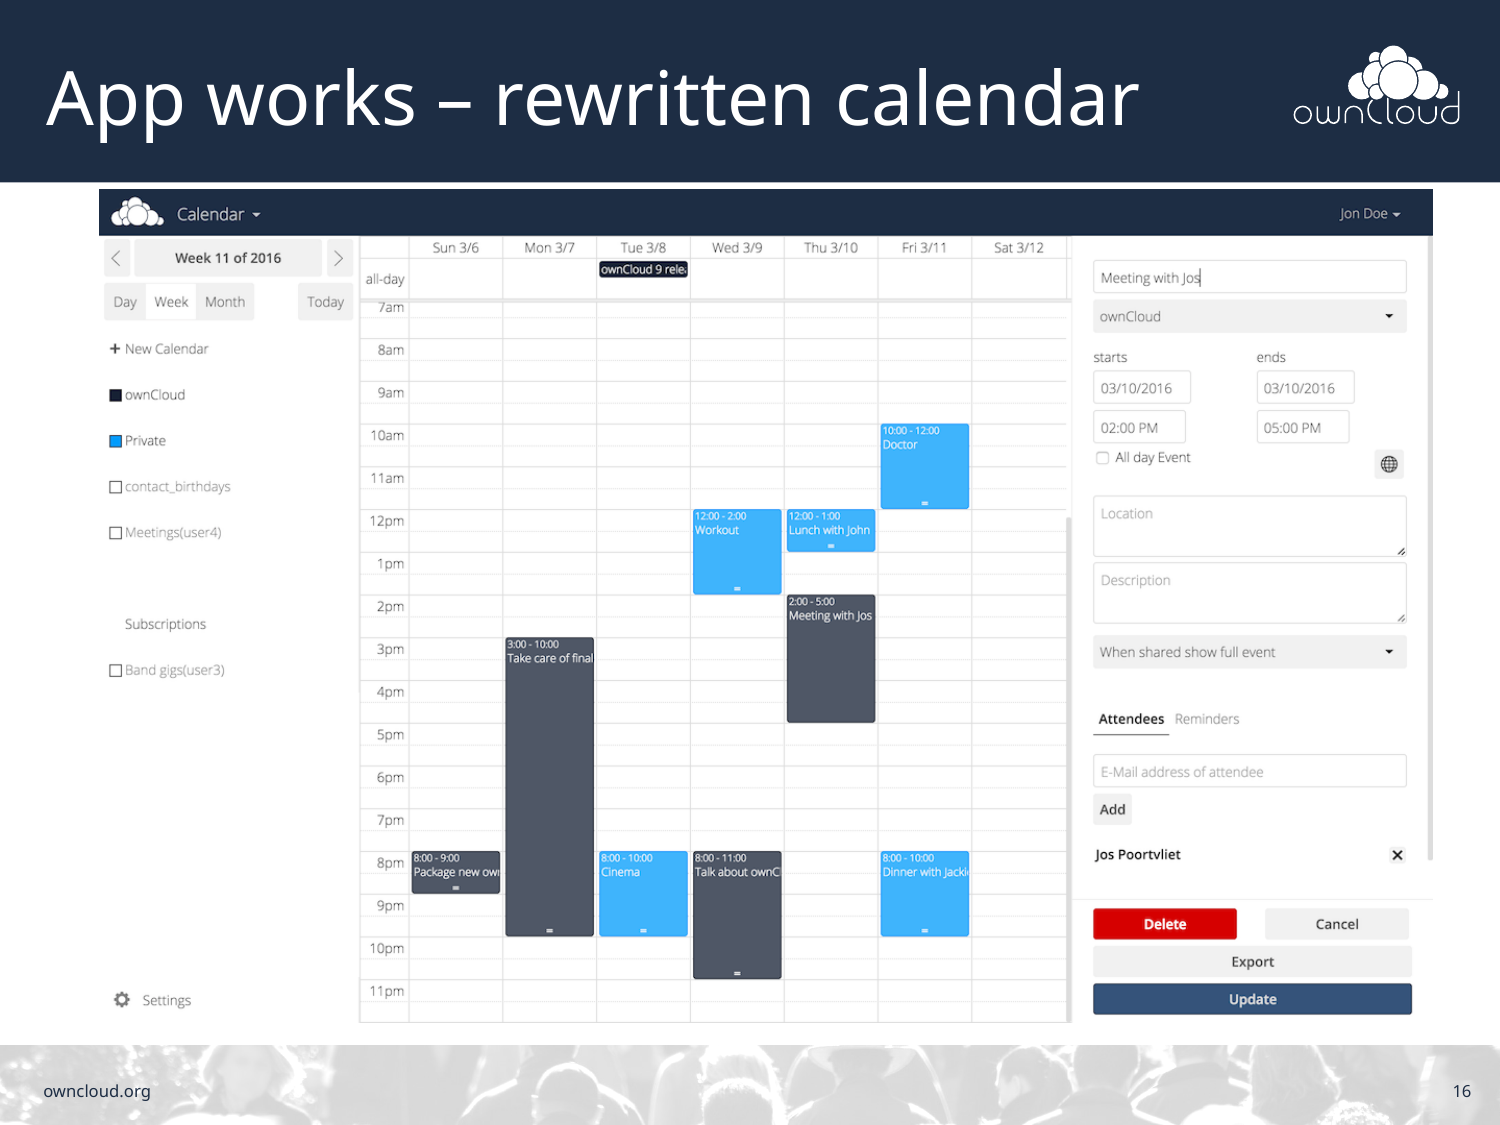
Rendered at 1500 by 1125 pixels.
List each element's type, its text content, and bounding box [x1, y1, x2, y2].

picture [99, 189, 1433, 1023]
title App works – rewritten calendar [46, 5, 1258, 187]
picture [0, 1045, 1500, 1125]
